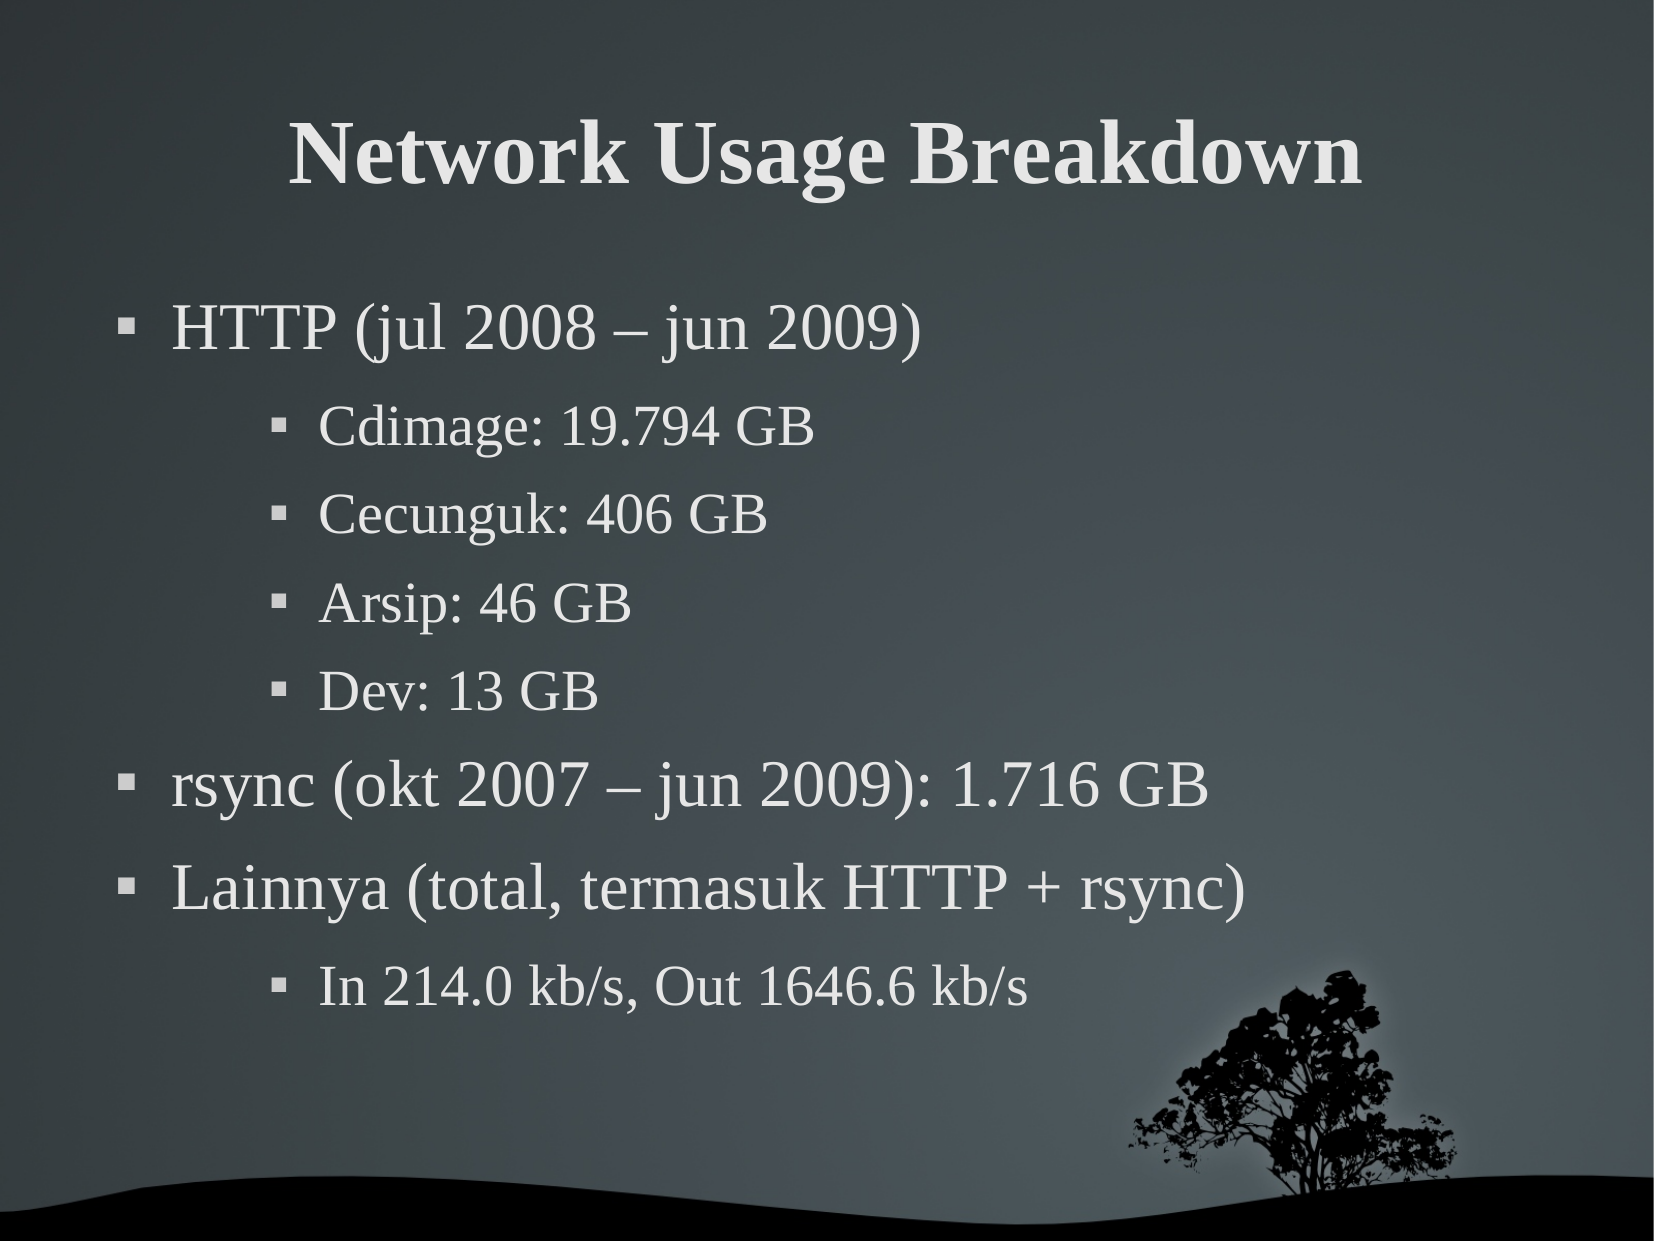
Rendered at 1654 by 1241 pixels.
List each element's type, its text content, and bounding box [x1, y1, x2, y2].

title Network Usage Breakdown [82, 49, 1571, 257]
list HTTP (jul 2008 – jun 2009) Cdimage: 19.794 GB Cecunguk: 406 GB Arsip: 46 GB Dev: 13 GB rsync (okt 2007 – jun 2009): 1.716 GB Lainnya (total, termasuk HTTP + rsync) In 214.0 kb/s, Out 1646.6 kb/s [82, 290, 1571, 1094]
picture [0, 0, 1654, 1241]
